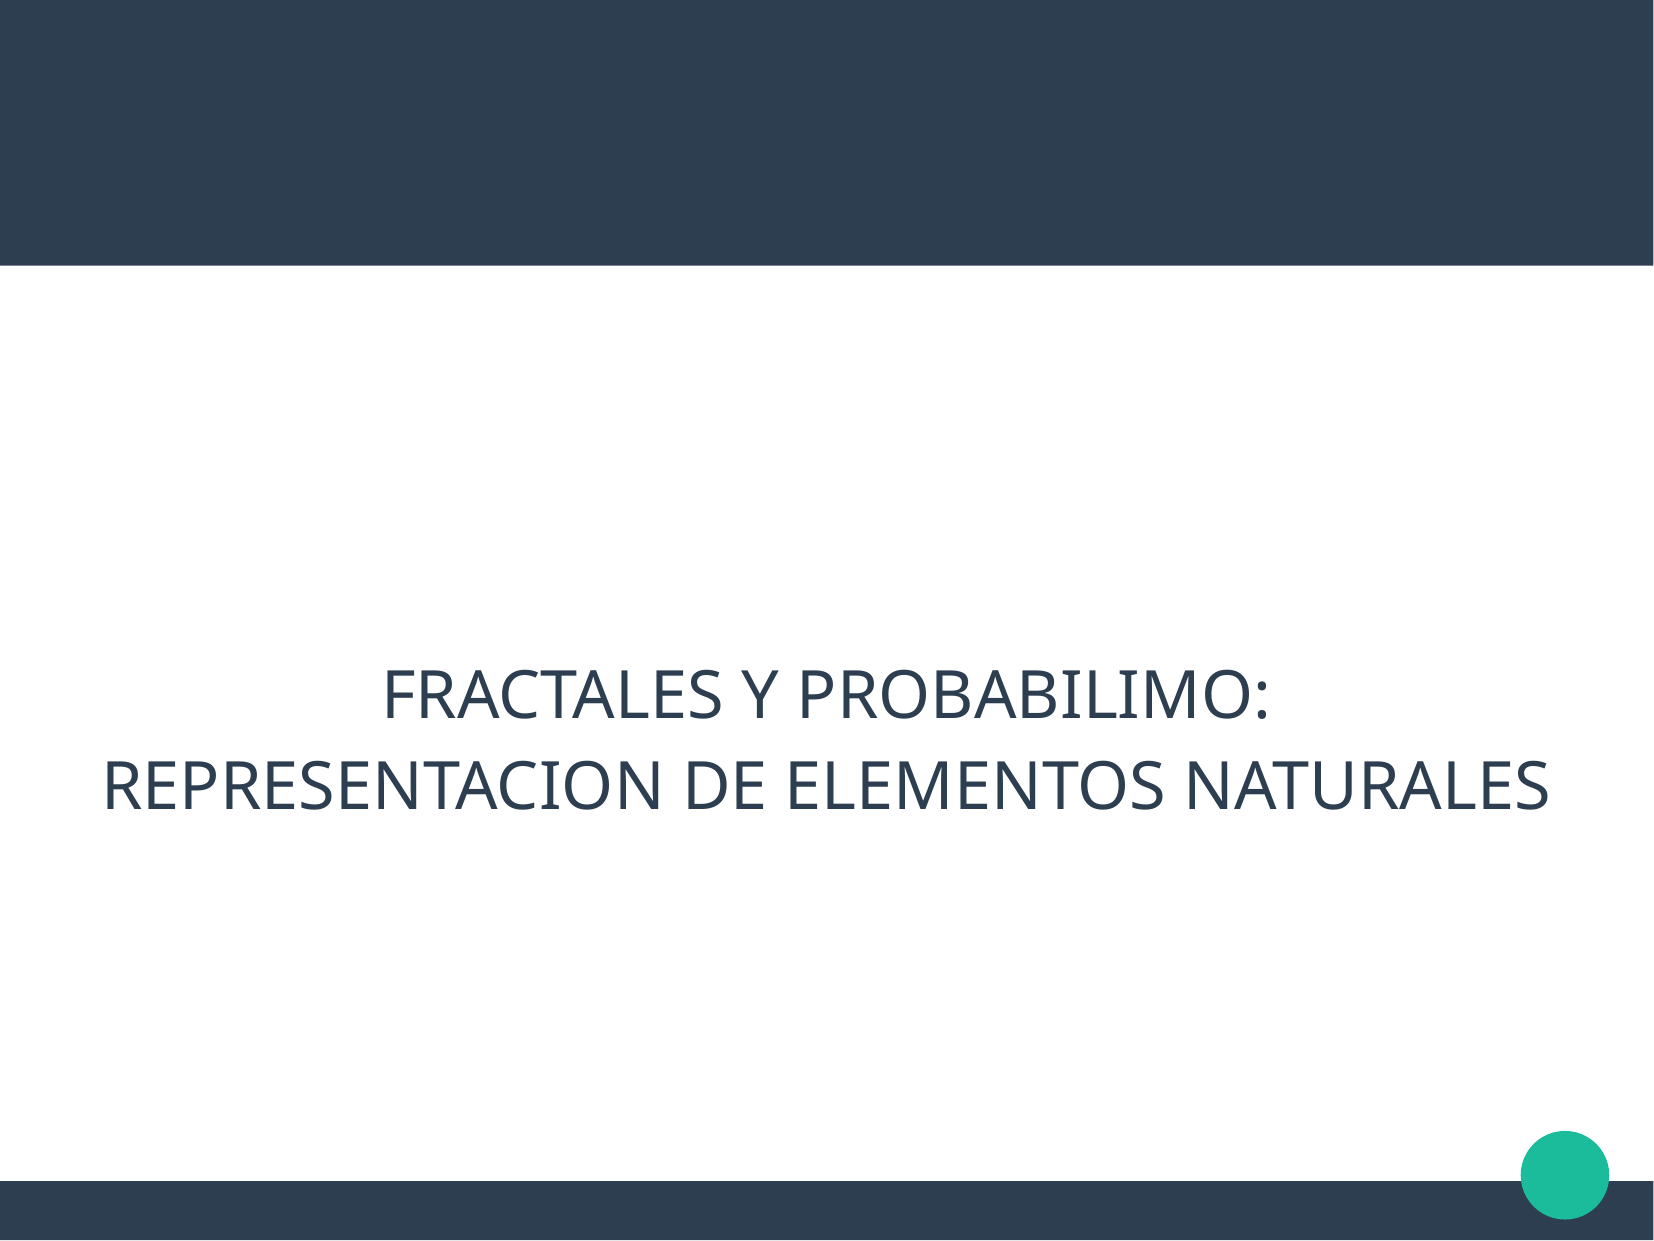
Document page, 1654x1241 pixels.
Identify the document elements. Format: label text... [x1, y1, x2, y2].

subtitle FRACTALES Y PROBABILIMO: REPRESENTACION DE ELEMENTOS NATURALES [59, 324, 1595, 1152]
